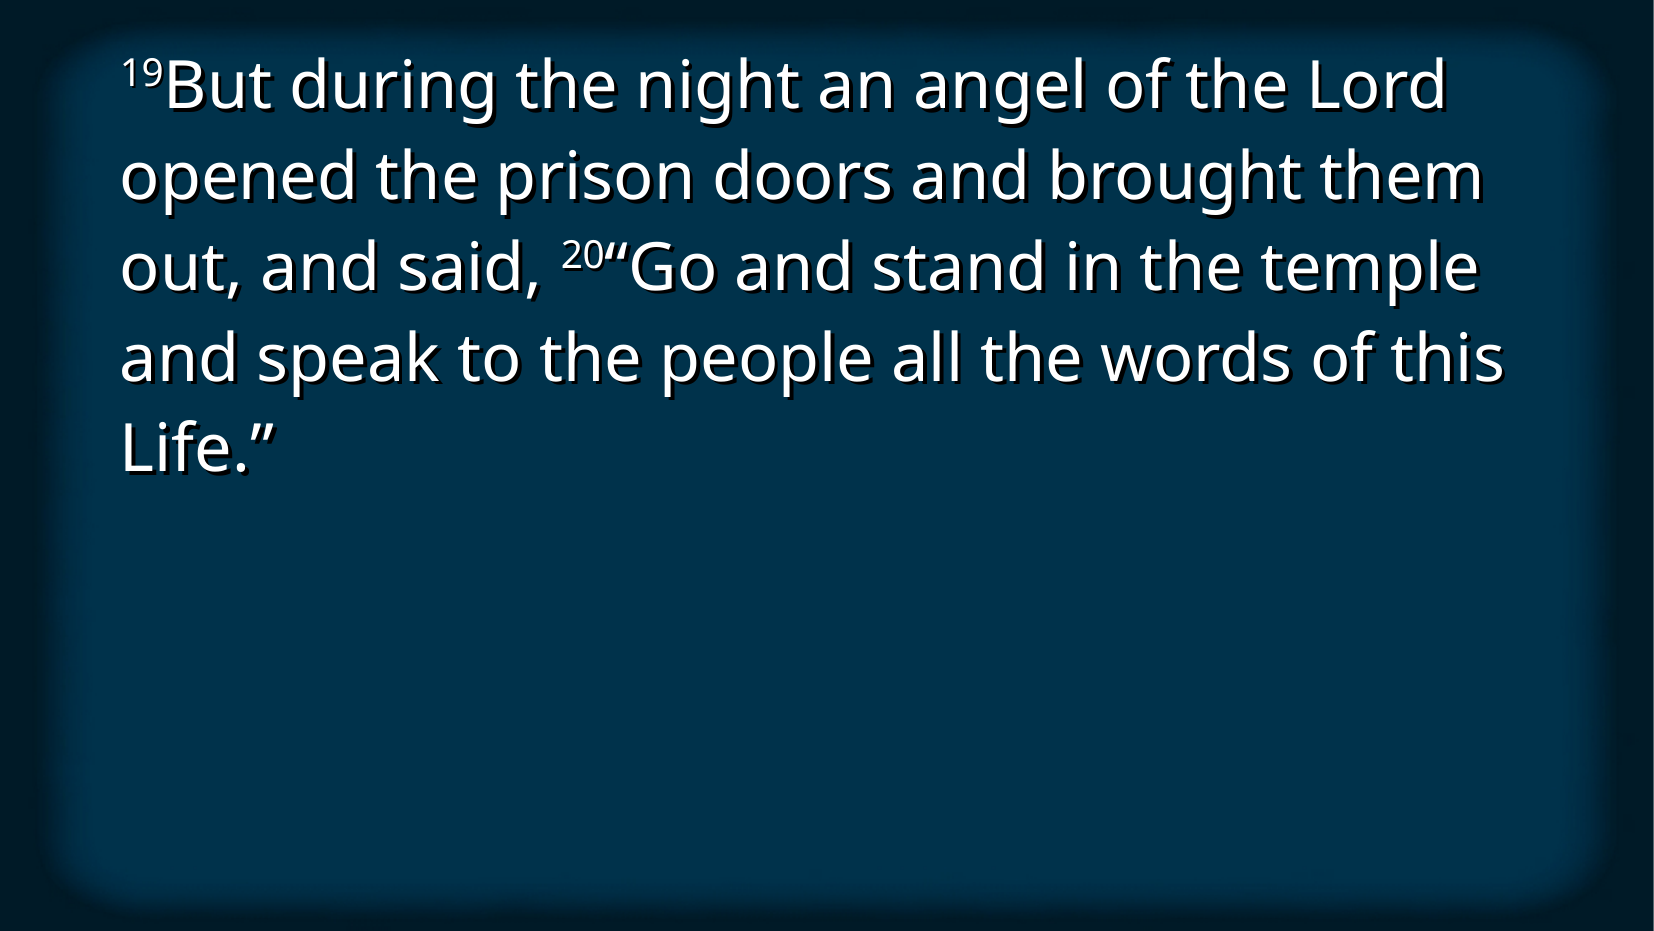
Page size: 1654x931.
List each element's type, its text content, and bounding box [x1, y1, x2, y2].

text_box 19But during the night an angel of the Lord opened the prison doors and brought them out, and said, 20“Go and stand in the temple and speak to the people all the words of this Life.” [105, 30, 1561, 400]
picture [0, 0, 1654, 931]
